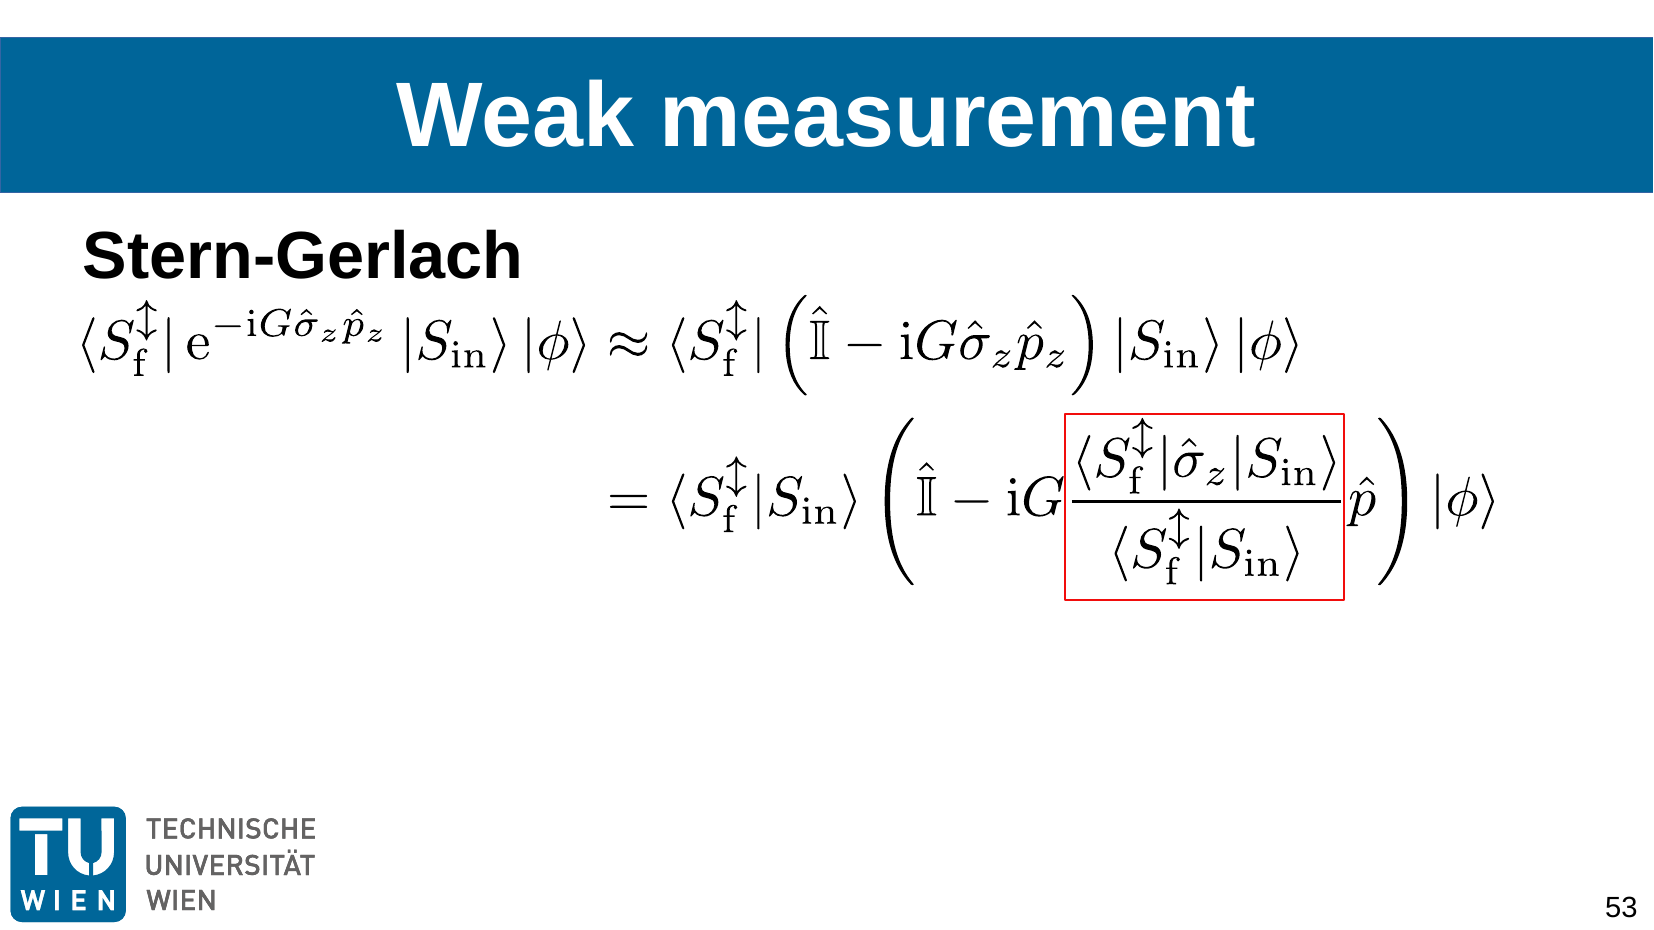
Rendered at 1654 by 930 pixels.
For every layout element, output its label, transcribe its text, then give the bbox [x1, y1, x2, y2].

title Weak measurement [0, 37, 1653, 193]
list Stern-Gerlach [82, 217, 1571, 301]
picture [1066, 415, 1343, 599]
picture [75, 290, 1515, 600]
